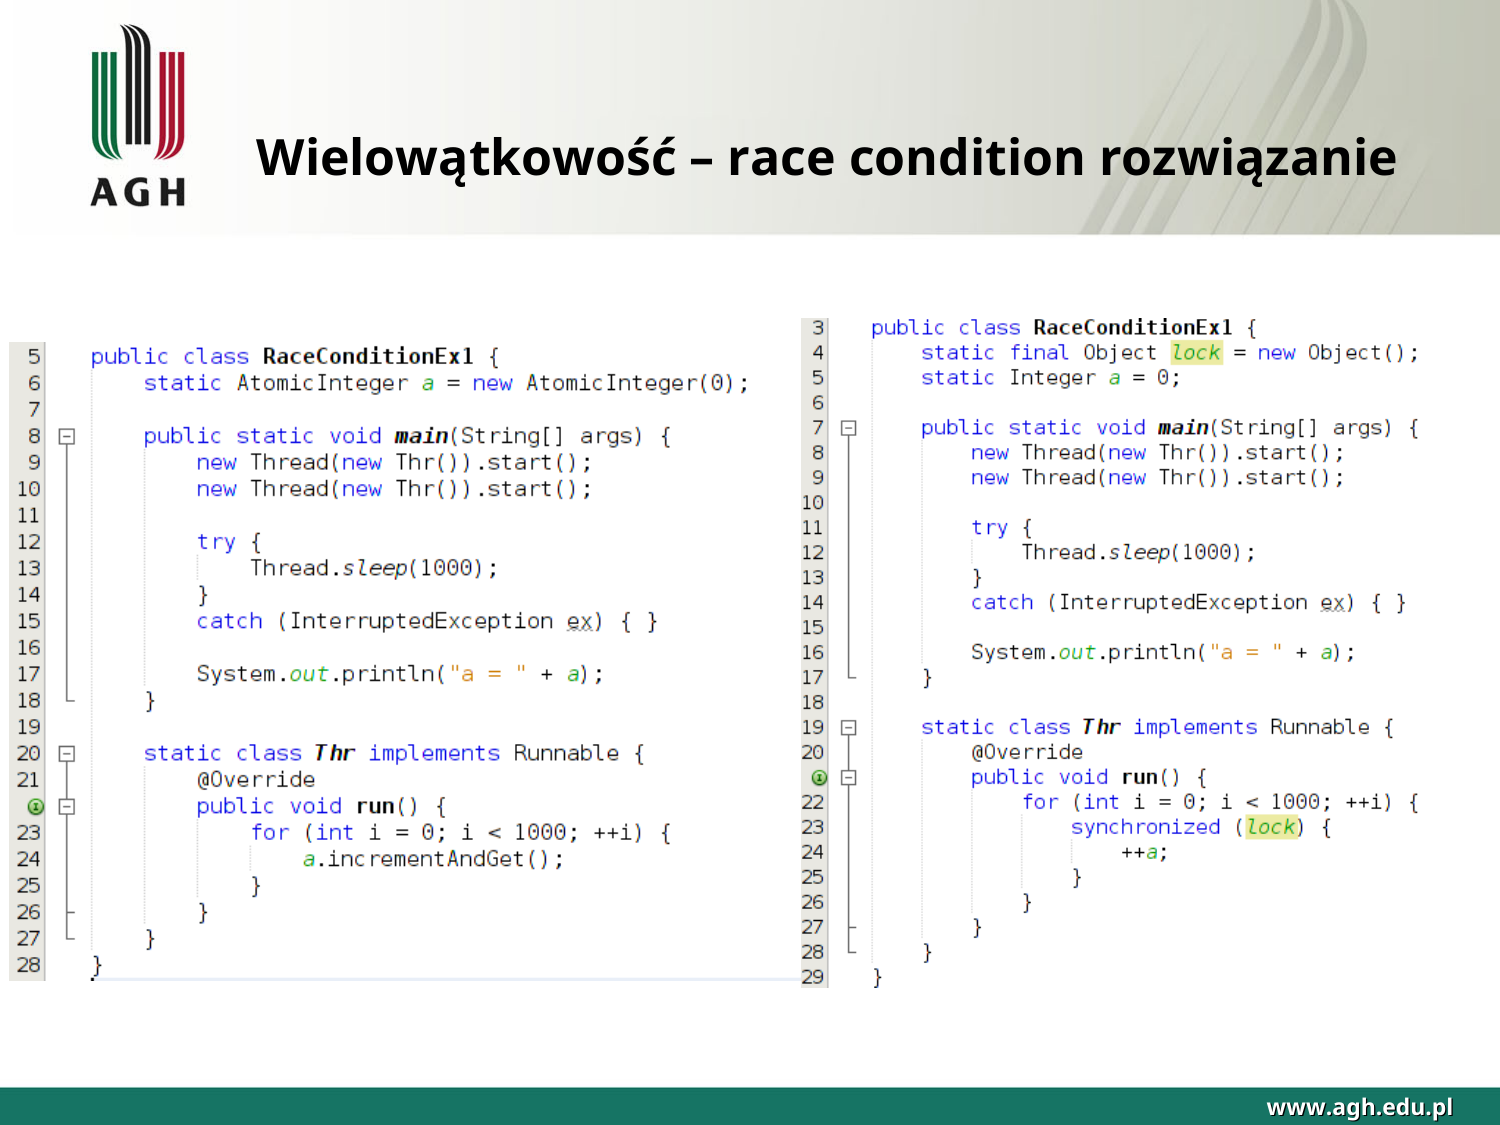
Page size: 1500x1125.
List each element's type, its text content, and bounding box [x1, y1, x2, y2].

text_box www.agh.edu.pl [1251, 1084, 1500, 1125]
title Wielowątkowość – race condition rozwiązanie [242, 78, 1425, 233]
picture [0, 0, 1500, 1125]
